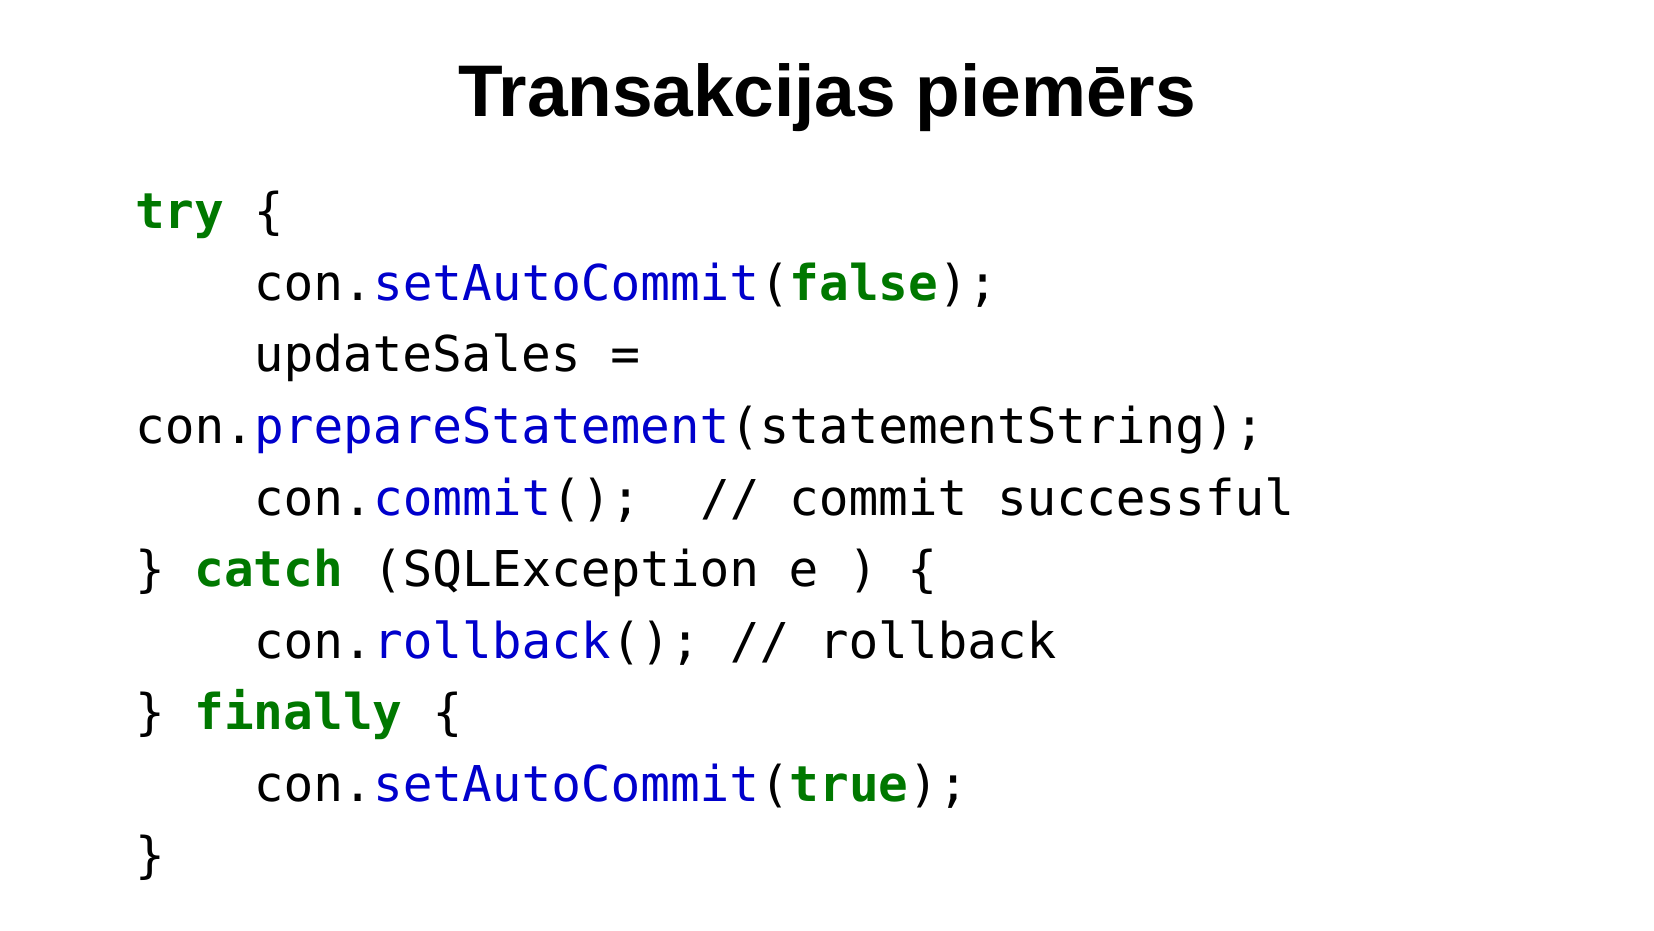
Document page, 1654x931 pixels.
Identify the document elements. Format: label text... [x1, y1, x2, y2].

list try { con.setAutoCommit(false); updateSales = con.prepareStatement(statementString); con.commit(); // commit successful } catch (SQLException e ) { con.rollback(); // rollback } finally { con.setAutoCommit(true); } [82, 168, 1538, 889]
title Transakcijas piemērs [82, 37, 1571, 147]
